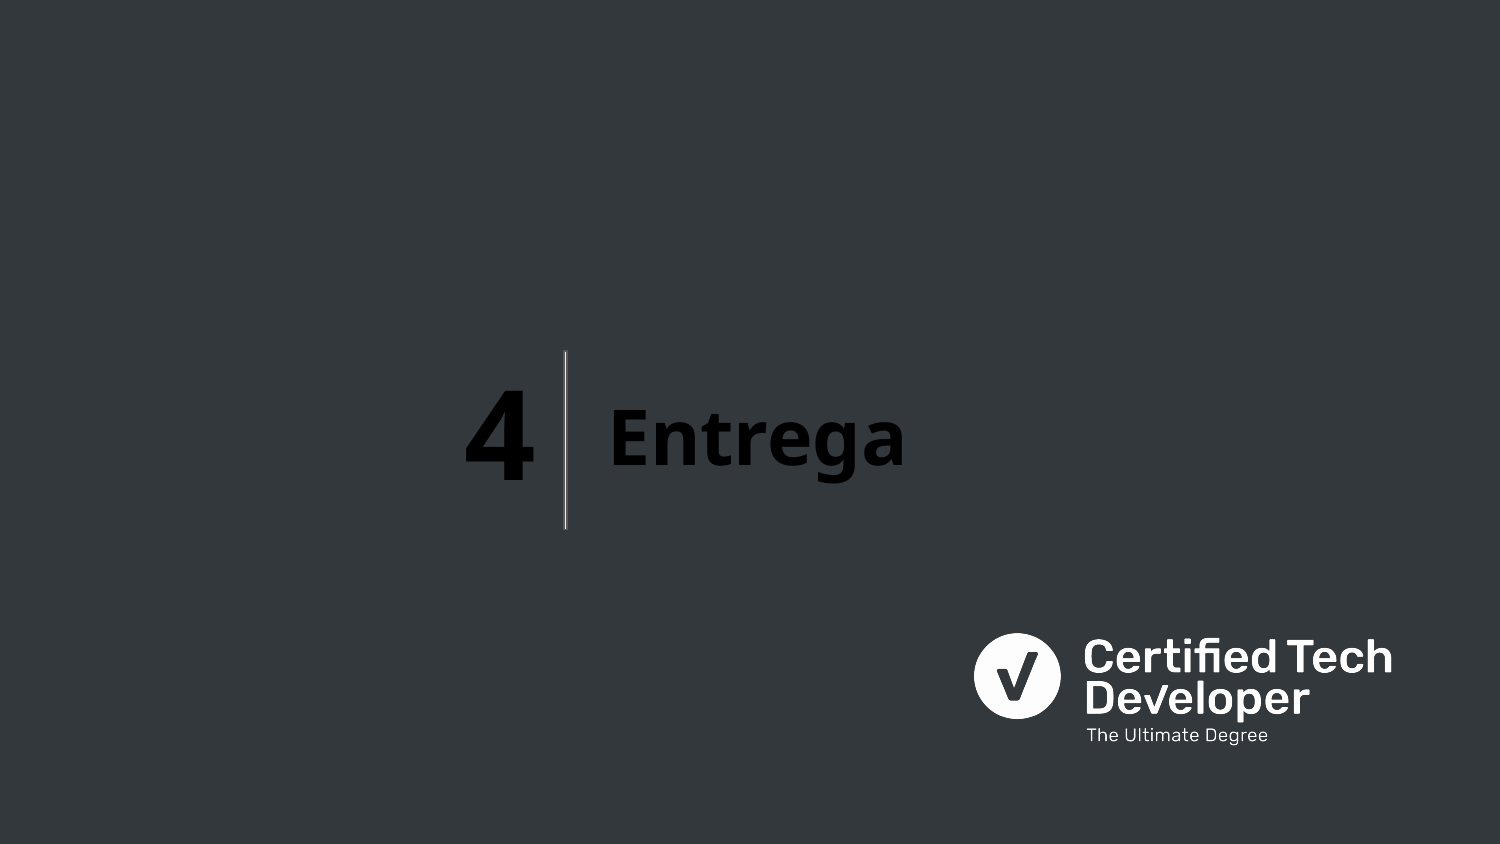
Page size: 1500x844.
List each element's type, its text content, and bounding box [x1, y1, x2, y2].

text_box Entrega [592, 245, 1189, 636]
picture [966, 594, 1405, 778]
text_box [563, 351, 567, 530]
text_box 4 [449, 360, 540, 521]
